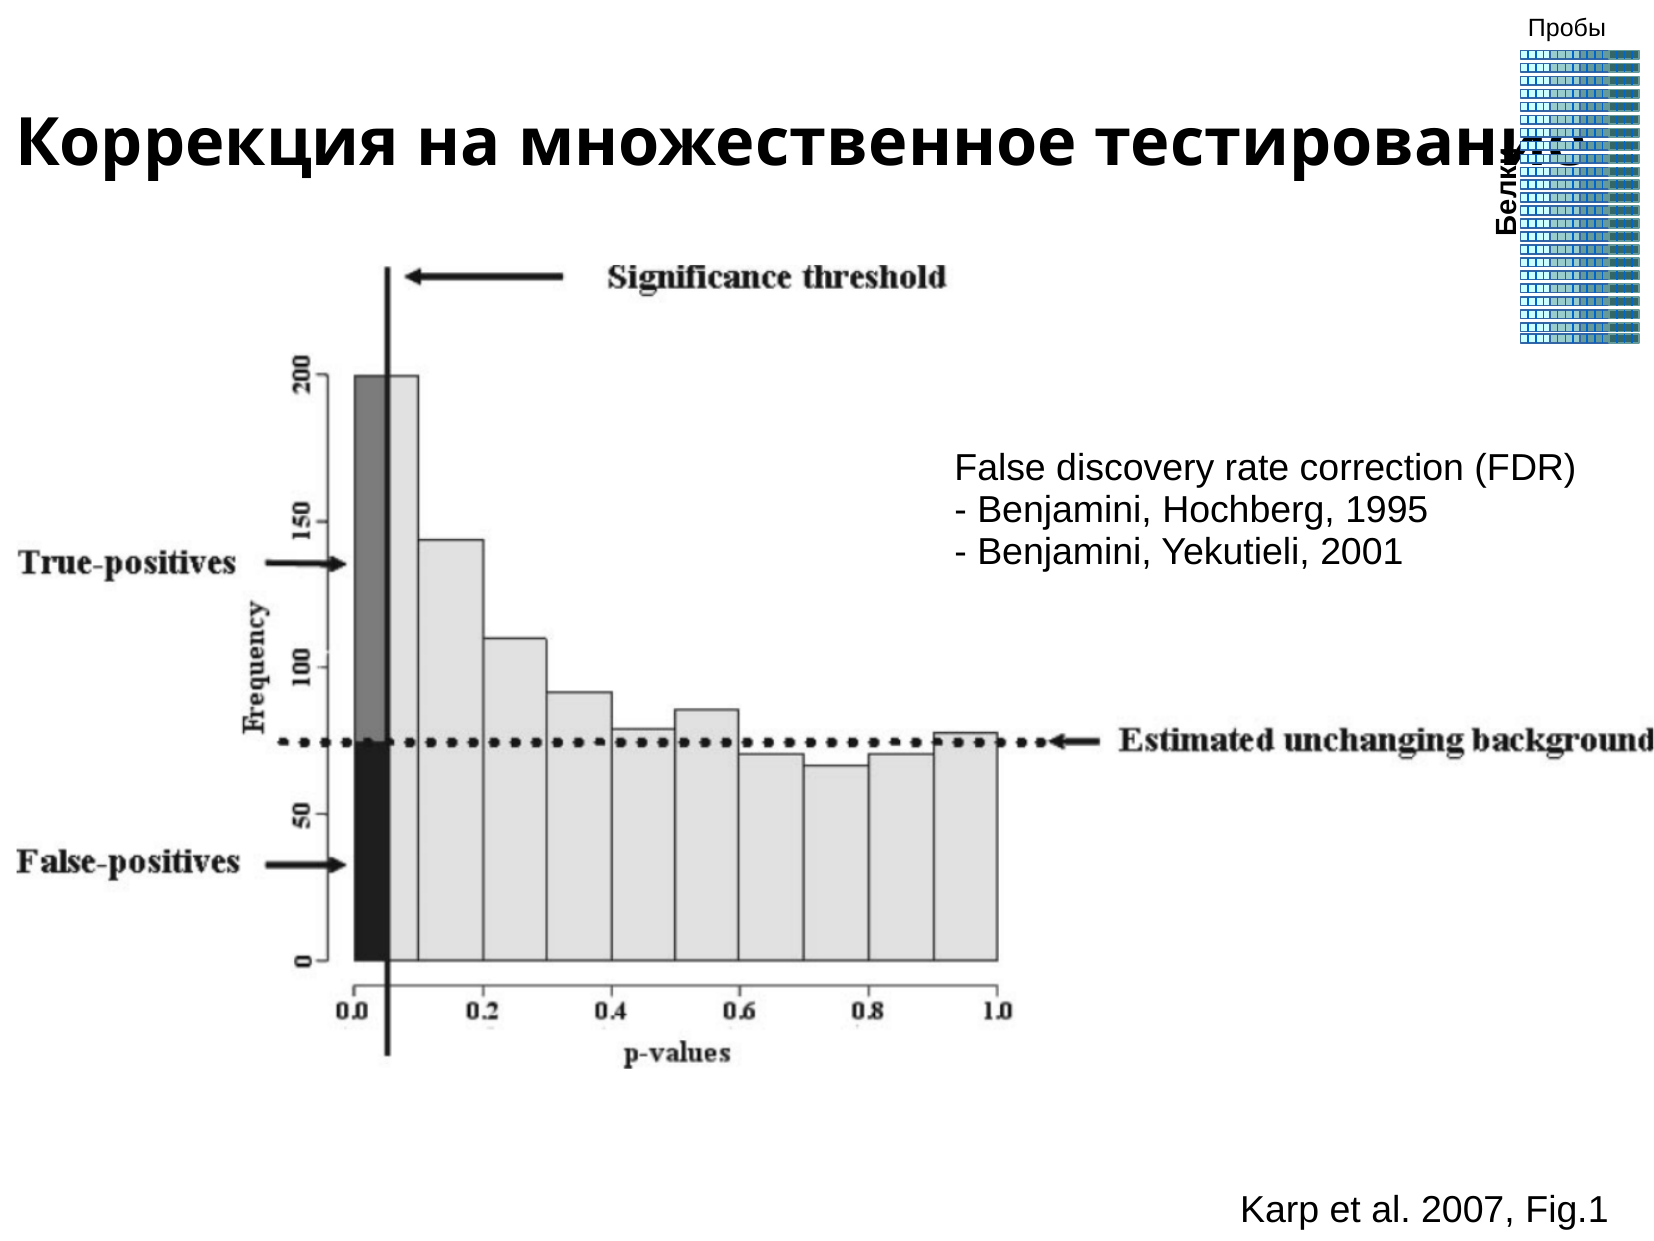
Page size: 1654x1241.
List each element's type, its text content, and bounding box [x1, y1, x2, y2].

text_box [1544, 154, 1557, 163]
text_box [1588, 334, 1594, 343]
text_box [1566, 271, 1572, 280]
text_box [1574, 180, 1586, 189]
text_box [1566, 245, 1572, 254]
text_box [1633, 245, 1639, 254]
text_box [1633, 232, 1639, 241]
picture [6, 233, 1654, 1076]
text_box [1566, 219, 1572, 228]
text_box [1596, 258, 1602, 267]
text_box [1596, 180, 1602, 189]
text_box [1625, 309, 1639, 319]
text_box [1537, 193, 1543, 202]
text_box [1566, 258, 1572, 267]
text_box [1520, 128, 1639, 138]
text_box [1520, 271, 1527, 280]
text_box [1520, 89, 1639, 99]
text_box [1558, 271, 1565, 280]
text_box [1544, 167, 1557, 176]
text_box [1603, 154, 1616, 163]
text_box [1544, 180, 1557, 189]
text_box [1566, 334, 1572, 343]
text_box [1588, 258, 1594, 267]
text_box [1537, 219, 1543, 228]
text_box [1603, 258, 1616, 267]
text_box [1544, 258, 1557, 267]
text_box [1558, 258, 1565, 267]
text_box [1633, 271, 1639, 280]
text_box [1566, 309, 1595, 319]
text_box [1566, 167, 1572, 176]
text_box Пробы [1513, 6, 1649, 54]
text_box [1520, 322, 1536, 332]
text_box [1566, 154, 1572, 163]
text_box [1520, 154, 1527, 163]
text_box [1558, 232, 1565, 241]
text_box [1520, 245, 1527, 254]
text_box [1520, 102, 1639, 112]
text_box [1520, 206, 1527, 215]
text_box [1529, 180, 1535, 189]
text_box [1603, 193, 1616, 202]
text_box [1625, 206, 1631, 215]
text_box [1618, 334, 1624, 343]
text_box [1544, 206, 1557, 215]
text_box [1625, 219, 1631, 228]
text_box [1558, 219, 1565, 228]
text_box [1633, 180, 1639, 189]
text_box [1574, 219, 1586, 228]
text_box [1520, 309, 1536, 319]
text_box [1625, 167, 1631, 176]
text_box [1618, 245, 1624, 254]
text_box [1588, 167, 1594, 176]
text_box [1537, 167, 1543, 176]
text_box [1625, 334, 1631, 343]
text_box [1603, 180, 1616, 189]
text_box [1574, 154, 1586, 163]
text_box [1603, 232, 1616, 241]
text_box [1588, 180, 1594, 189]
text_box [1544, 219, 1557, 228]
text_box [1588, 154, 1594, 163]
text_box [1558, 334, 1565, 343]
text_box [1596, 193, 1602, 202]
text_box [1566, 180, 1572, 189]
text_box [1520, 115, 1639, 125]
text_box [1618, 193, 1624, 202]
text_box [1574, 245, 1586, 254]
text_box [1625, 180, 1631, 189]
text_box Karp et al. 2007, Fig.1 [1225, 1181, 1639, 1238]
text_box [1558, 193, 1565, 202]
text_box [1529, 232, 1535, 241]
text_box [1588, 245, 1594, 254]
text_box [1520, 334, 1527, 343]
text_box [1520, 283, 1639, 293]
text_box [1596, 245, 1602, 254]
text_box [1633, 258, 1639, 267]
text_box [1574, 193, 1586, 202]
text_box [1558, 245, 1565, 254]
text_box [1558, 167, 1565, 176]
text_box [1588, 206, 1594, 215]
text_box [1596, 271, 1602, 280]
text_box [1588, 219, 1594, 228]
text_box [1537, 232, 1543, 241]
title Коррекция на множественное тестирование [15, 19, 1636, 233]
text_box [1625, 271, 1631, 280]
text_box [1574, 167, 1586, 176]
text_box [1520, 180, 1527, 189]
text_box [1520, 232, 1527, 241]
text_box [1596, 219, 1602, 228]
text_box [1544, 232, 1557, 241]
text_box [1520, 219, 1527, 228]
text_box [1596, 232, 1602, 241]
text_box [1625, 258, 1631, 267]
text_box [1603, 206, 1616, 215]
text_box [1566, 206, 1572, 215]
text_box [1596, 309, 1624, 319]
text_box [1596, 206, 1602, 215]
text_box [1625, 232, 1631, 241]
text_box [1633, 206, 1639, 215]
text_box [1520, 76, 1639, 86]
text_box [1603, 334, 1616, 343]
text_box [1618, 258, 1624, 267]
text_box [1574, 271, 1586, 280]
text_box [1520, 296, 1639, 306]
text_box [1529, 154, 1535, 163]
text_box [1520, 193, 1527, 202]
text_box [1537, 154, 1543, 163]
text_box [1574, 334, 1586, 343]
text_box [1537, 245, 1543, 254]
text_box [1618, 167, 1624, 176]
text_box [1633, 193, 1639, 202]
text_box [1558, 206, 1565, 215]
text_box [1618, 180, 1624, 189]
text_box [1574, 258, 1586, 267]
text_box [1544, 271, 1557, 280]
text_box [1625, 322, 1639, 332]
text_box [1603, 167, 1616, 176]
text_box [1537, 206, 1543, 215]
text_box [1596, 167, 1602, 176]
text_box [1537, 258, 1543, 267]
text_box [1633, 219, 1639, 228]
text_box [1529, 334, 1535, 343]
text_box [1566, 193, 1572, 202]
text_box [1558, 180, 1565, 189]
text_box [1625, 154, 1631, 163]
text_box [1625, 245, 1631, 254]
text_box [1596, 334, 1602, 343]
text_box [1520, 63, 1639, 73]
text_box [1520, 258, 1527, 267]
text_box [1544, 193, 1557, 202]
text_box [1633, 167, 1639, 176]
text_box [1618, 271, 1624, 280]
text_box Белки [1482, 132, 1530, 251]
text_box [1596, 154, 1602, 163]
text_box [1529, 206, 1535, 215]
text_box [1566, 322, 1595, 332]
text_box [1625, 193, 1631, 202]
text_box [1588, 232, 1594, 241]
text_box [1537, 309, 1565, 319]
text_box [1529, 258, 1535, 267]
text_box [1574, 232, 1586, 241]
text_box [1544, 334, 1557, 343]
text_box [1529, 271, 1535, 280]
text_box False discovery rate correction (FDR) - Benjamini, Hochberg, 1995 - Benjamini, Yekutieli, 2001 [939, 439, 1592, 623]
text_box [1618, 219, 1624, 228]
text_box [1603, 219, 1616, 228]
text_box [1558, 154, 1565, 163]
text_box [1618, 206, 1624, 215]
text_box [1588, 271, 1594, 280]
text_box [1520, 167, 1527, 176]
text_box [1588, 193, 1594, 202]
text_box [1633, 334, 1639, 343]
text_box [1520, 141, 1639, 151]
text_box [1574, 206, 1586, 215]
text_box [1566, 232, 1572, 241]
text_box [1529, 167, 1535, 176]
text_box [1537, 322, 1565, 332]
text_box [1520, 50, 1639, 60]
text_box [1537, 180, 1543, 189]
text_box [1529, 245, 1535, 254]
text_box [1537, 271, 1543, 280]
text_box [1633, 154, 1639, 163]
text_box [1618, 232, 1624, 241]
text_box [1529, 193, 1535, 202]
text_box [1544, 245, 1557, 254]
text_box [1537, 334, 1543, 343]
text_box [1596, 322, 1624, 332]
text_box [1603, 271, 1616, 280]
text_box [1603, 245, 1616, 254]
text_box [1529, 219, 1535, 228]
text_box [1618, 154, 1624, 163]
